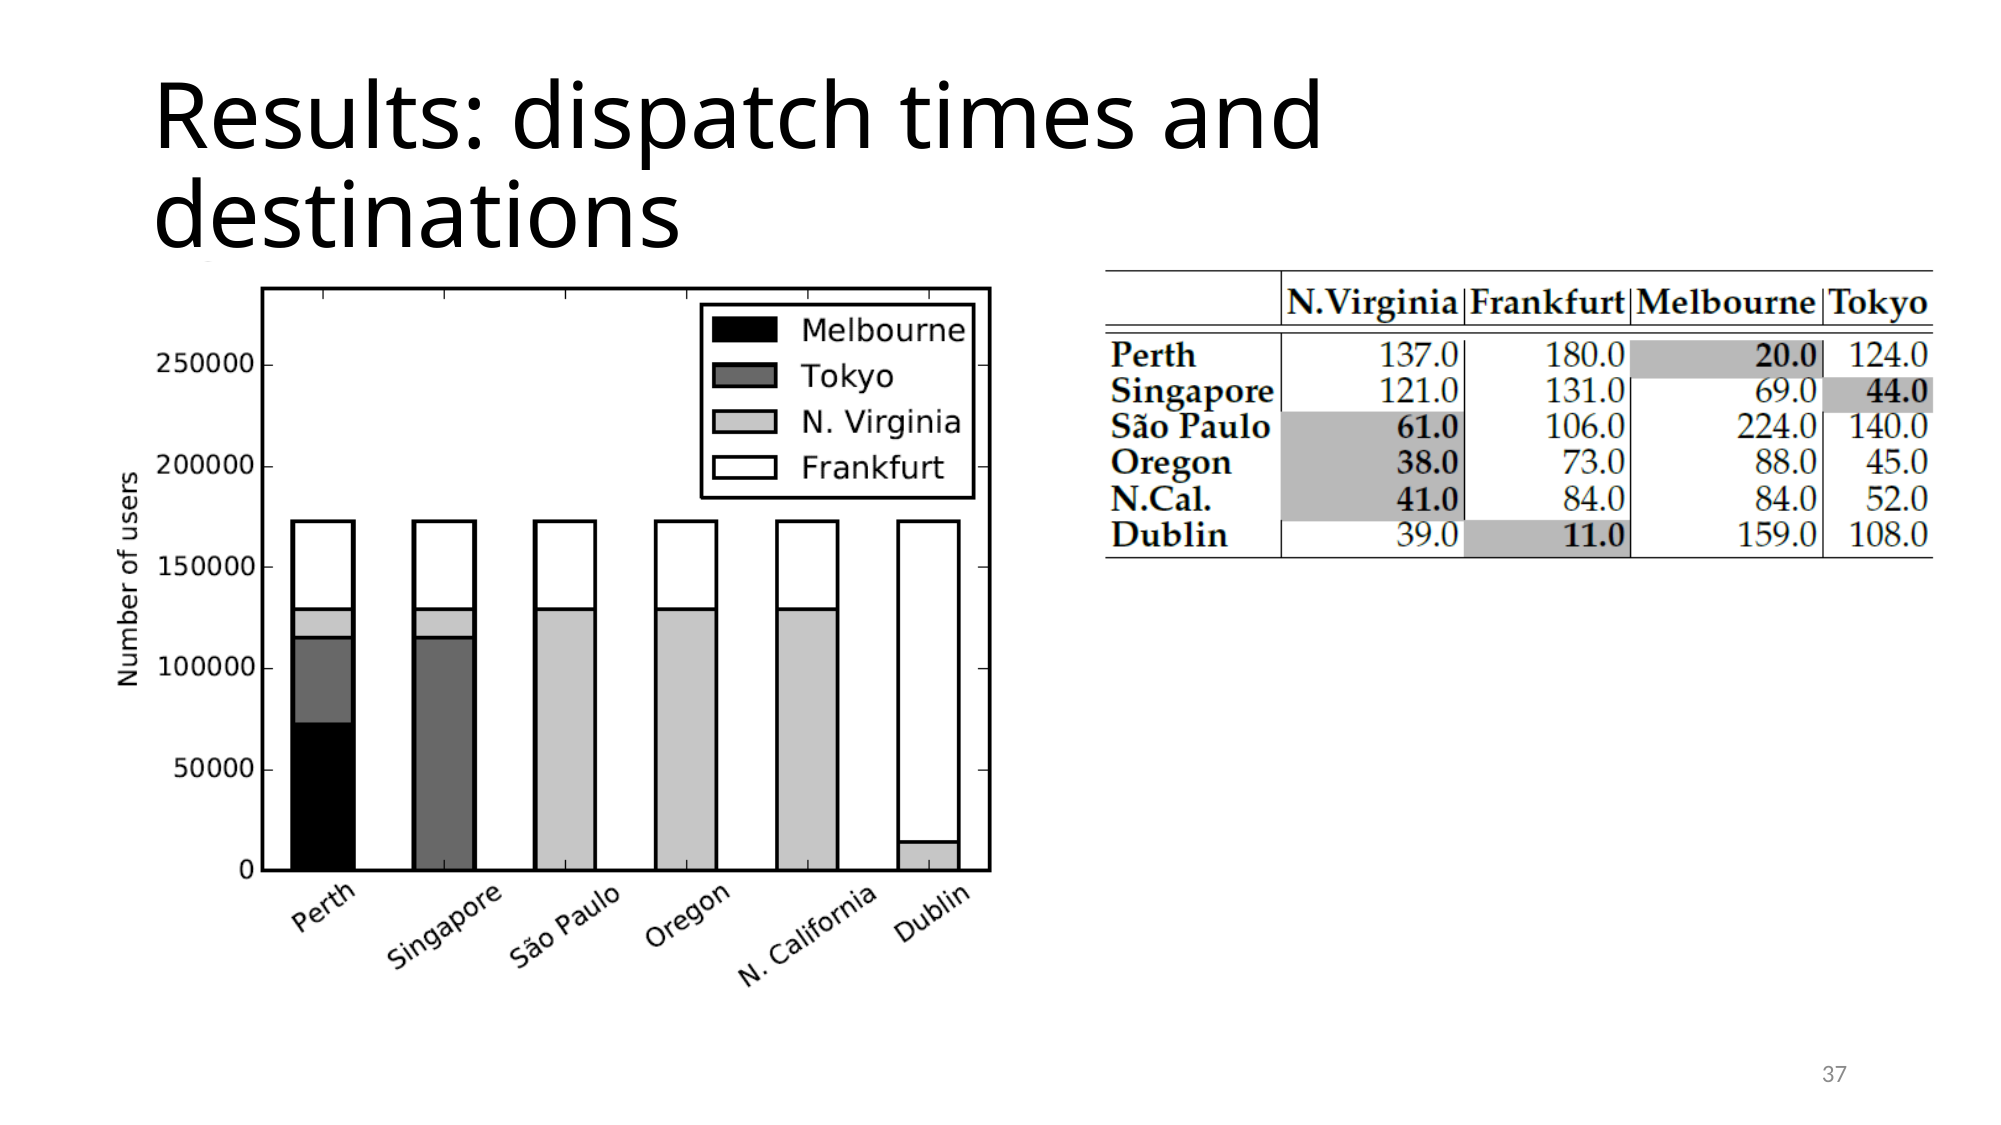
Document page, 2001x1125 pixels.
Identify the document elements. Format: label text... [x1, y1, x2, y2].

slide_number <number> [1412, 1042, 1863, 1103]
picture [1095, 265, 1949, 577]
title Results: dispatch times and destinations [137, 59, 1863, 278]
picture [116, 252, 1009, 995]
